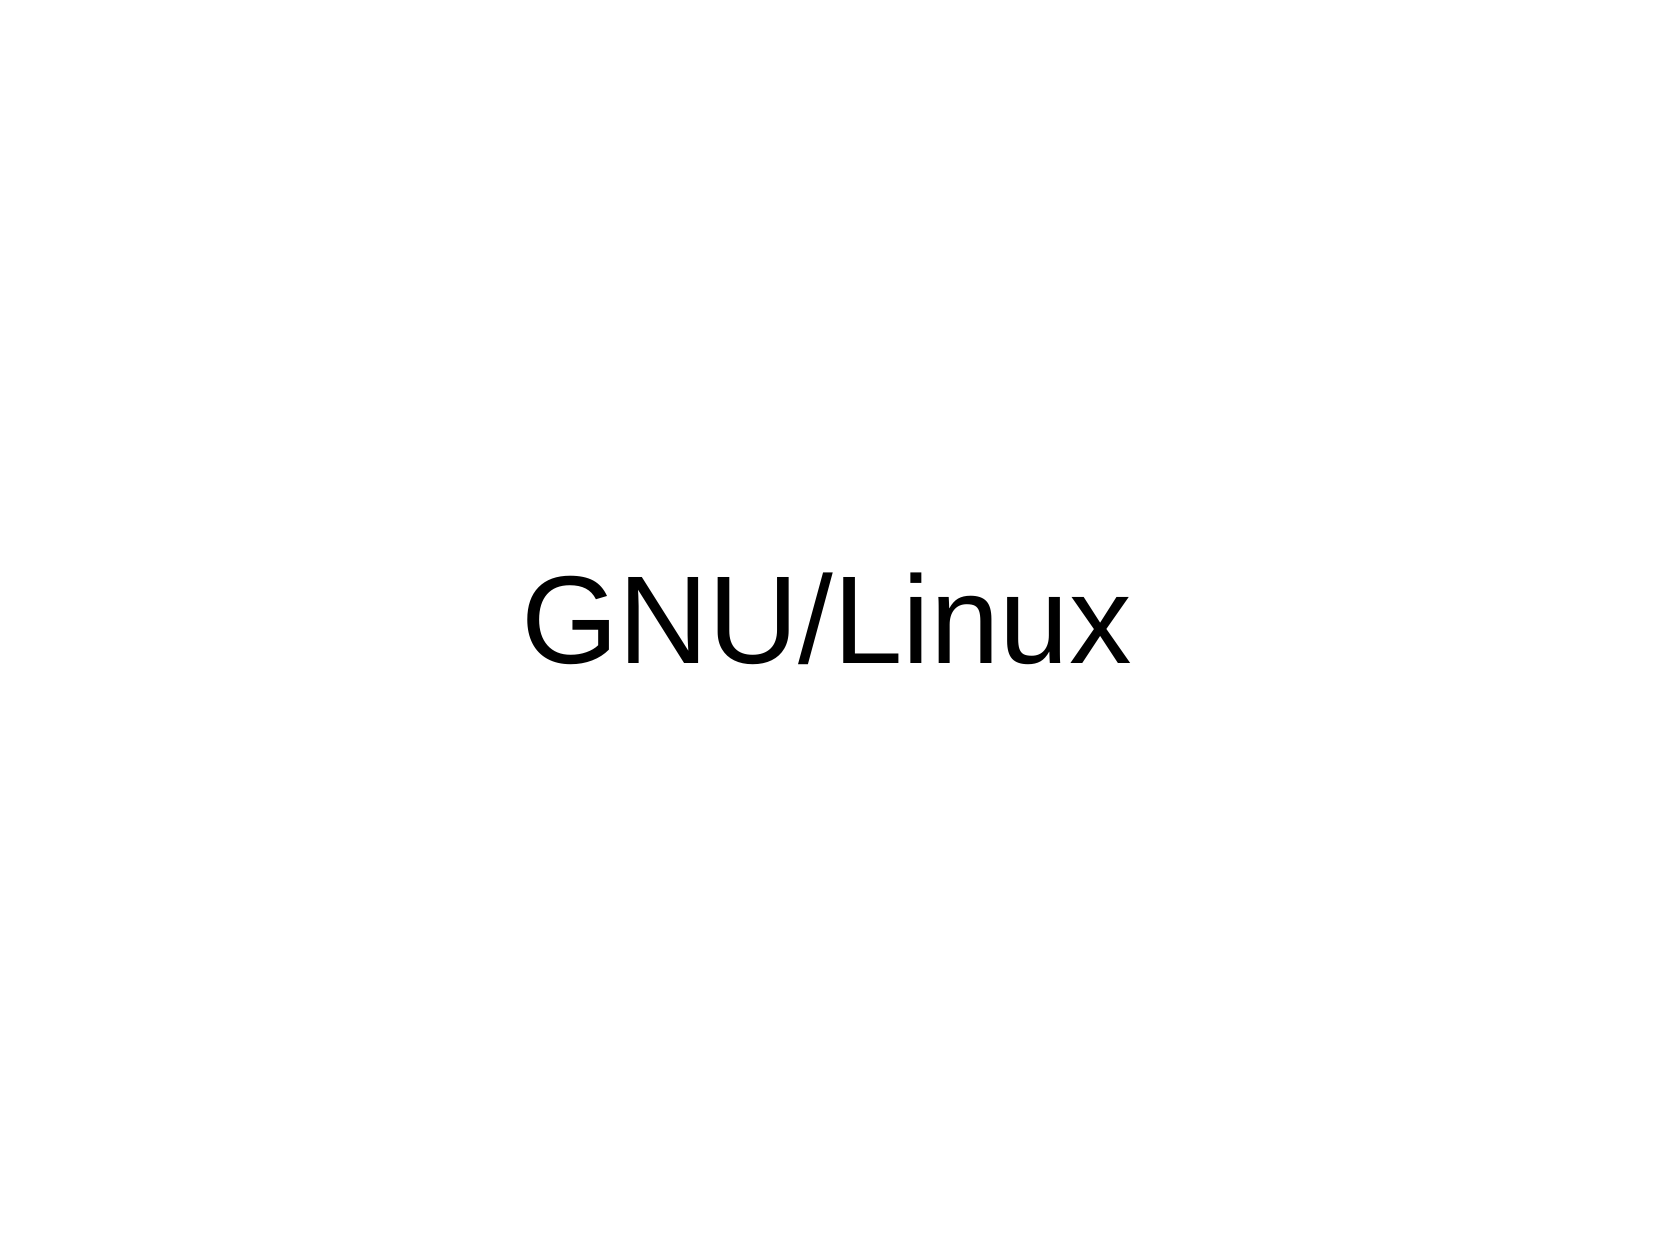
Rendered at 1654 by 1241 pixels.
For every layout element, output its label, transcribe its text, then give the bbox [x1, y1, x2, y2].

subtitle GNU/Linux [0, 0, 1654, 1241]
